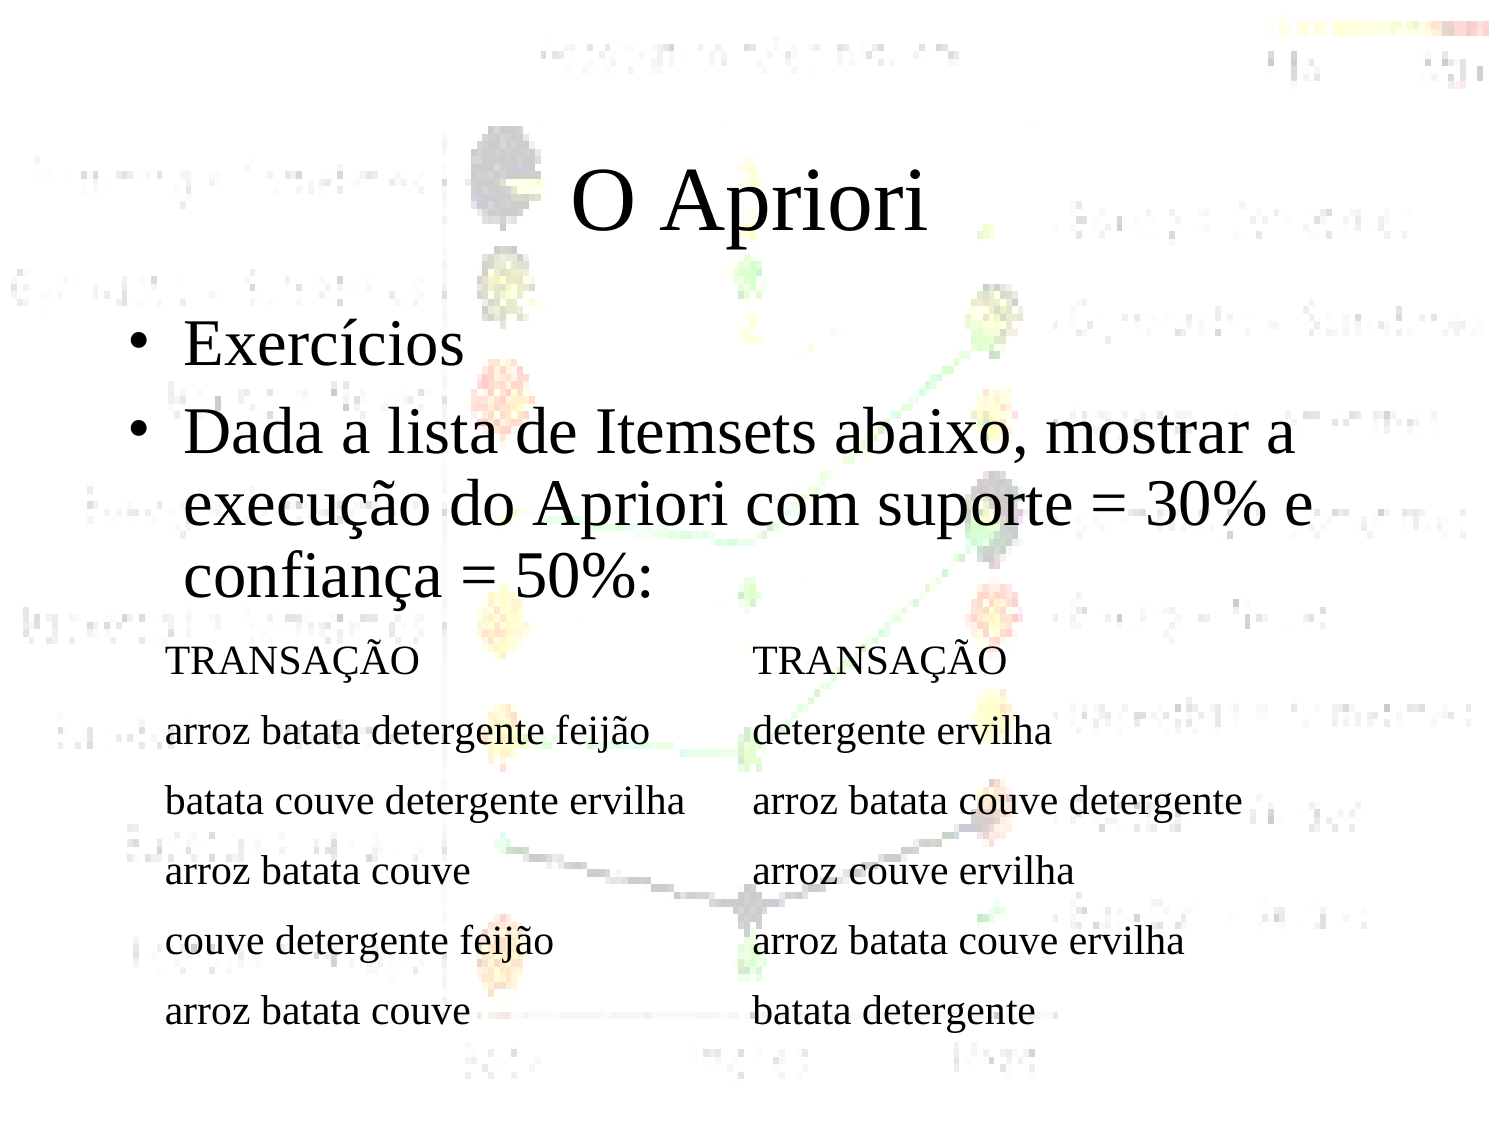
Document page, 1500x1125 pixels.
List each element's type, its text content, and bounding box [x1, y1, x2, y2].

table_cell arroz batata couve ervilha [737, 905, 1325, 975]
title O Apriori [112, 99, 1388, 288]
table_cell couve detergente feijão [150, 905, 737, 975]
table_cell detergente ervilha [737, 695, 1325, 765]
table_cell batata detergente [737, 975, 1325, 1045]
table_header TRANSAÇÃO [150, 625, 737, 695]
table_cell arroz batata couve [150, 975, 737, 1045]
table_header TRANSAÇÃO [737, 625, 1325, 695]
table_cell arroz couve ervilha [737, 835, 1325, 905]
table_cell arroz batata couve detergente [737, 765, 1325, 835]
table_cell arroz batata detergente feijão [150, 695, 737, 765]
table_cell batata couve detergente ervilha [150, 765, 737, 835]
list Exercícios Dada a lista de Itemsets abaixo, mostrar a execução do Apriori com suporte = 30% e confiança = 50%: [112, 299, 1388, 651]
table_cell arroz batata couve [150, 835, 737, 905]
